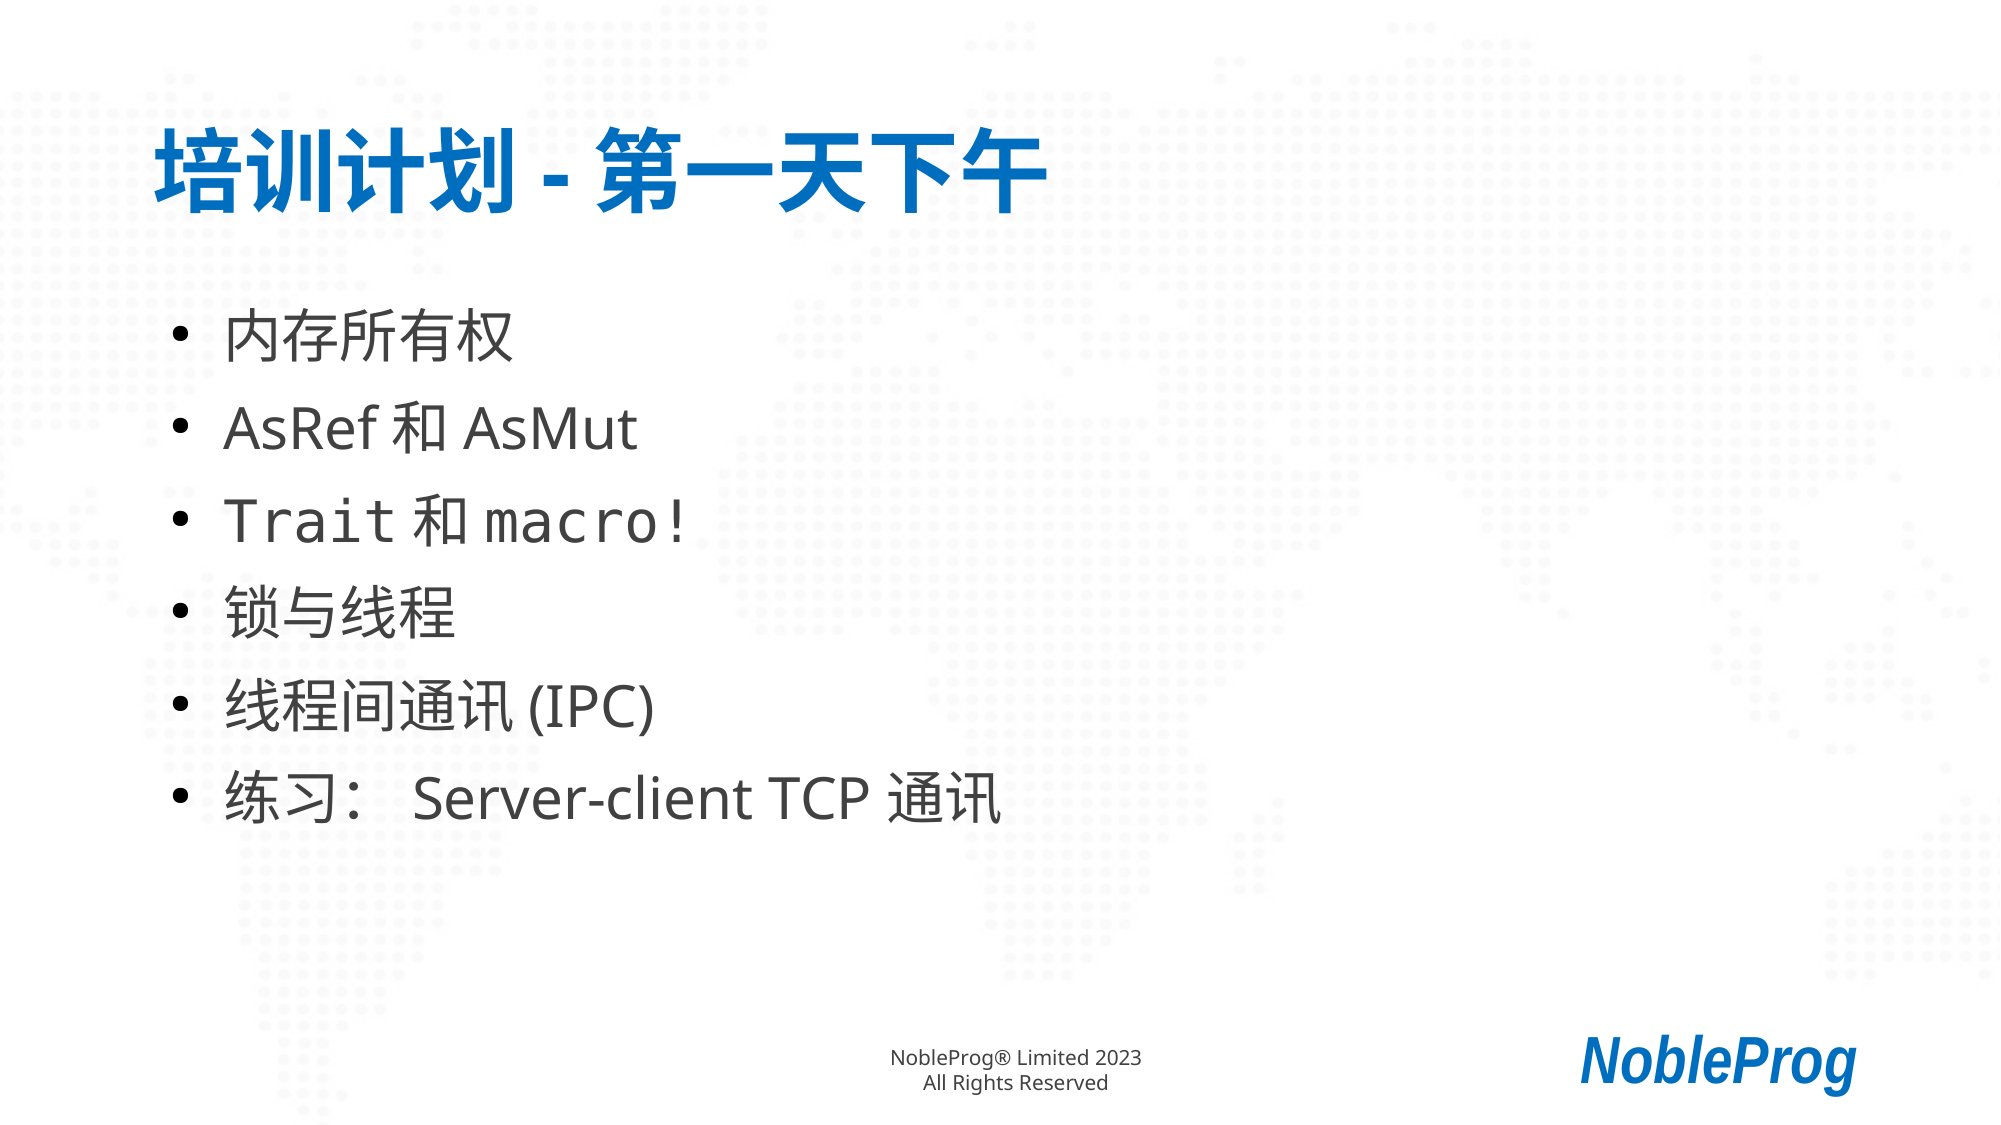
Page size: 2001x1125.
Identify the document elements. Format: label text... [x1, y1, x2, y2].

title 培训计划-第一天下午 [137, 59, 1863, 278]
list 内存所有权 AsRef和AsMut Trait和macro! 锁与线程 线程间通讯(IPC) 练习：Server-client TCP通讯 [137, 299, 1863, 1014]
